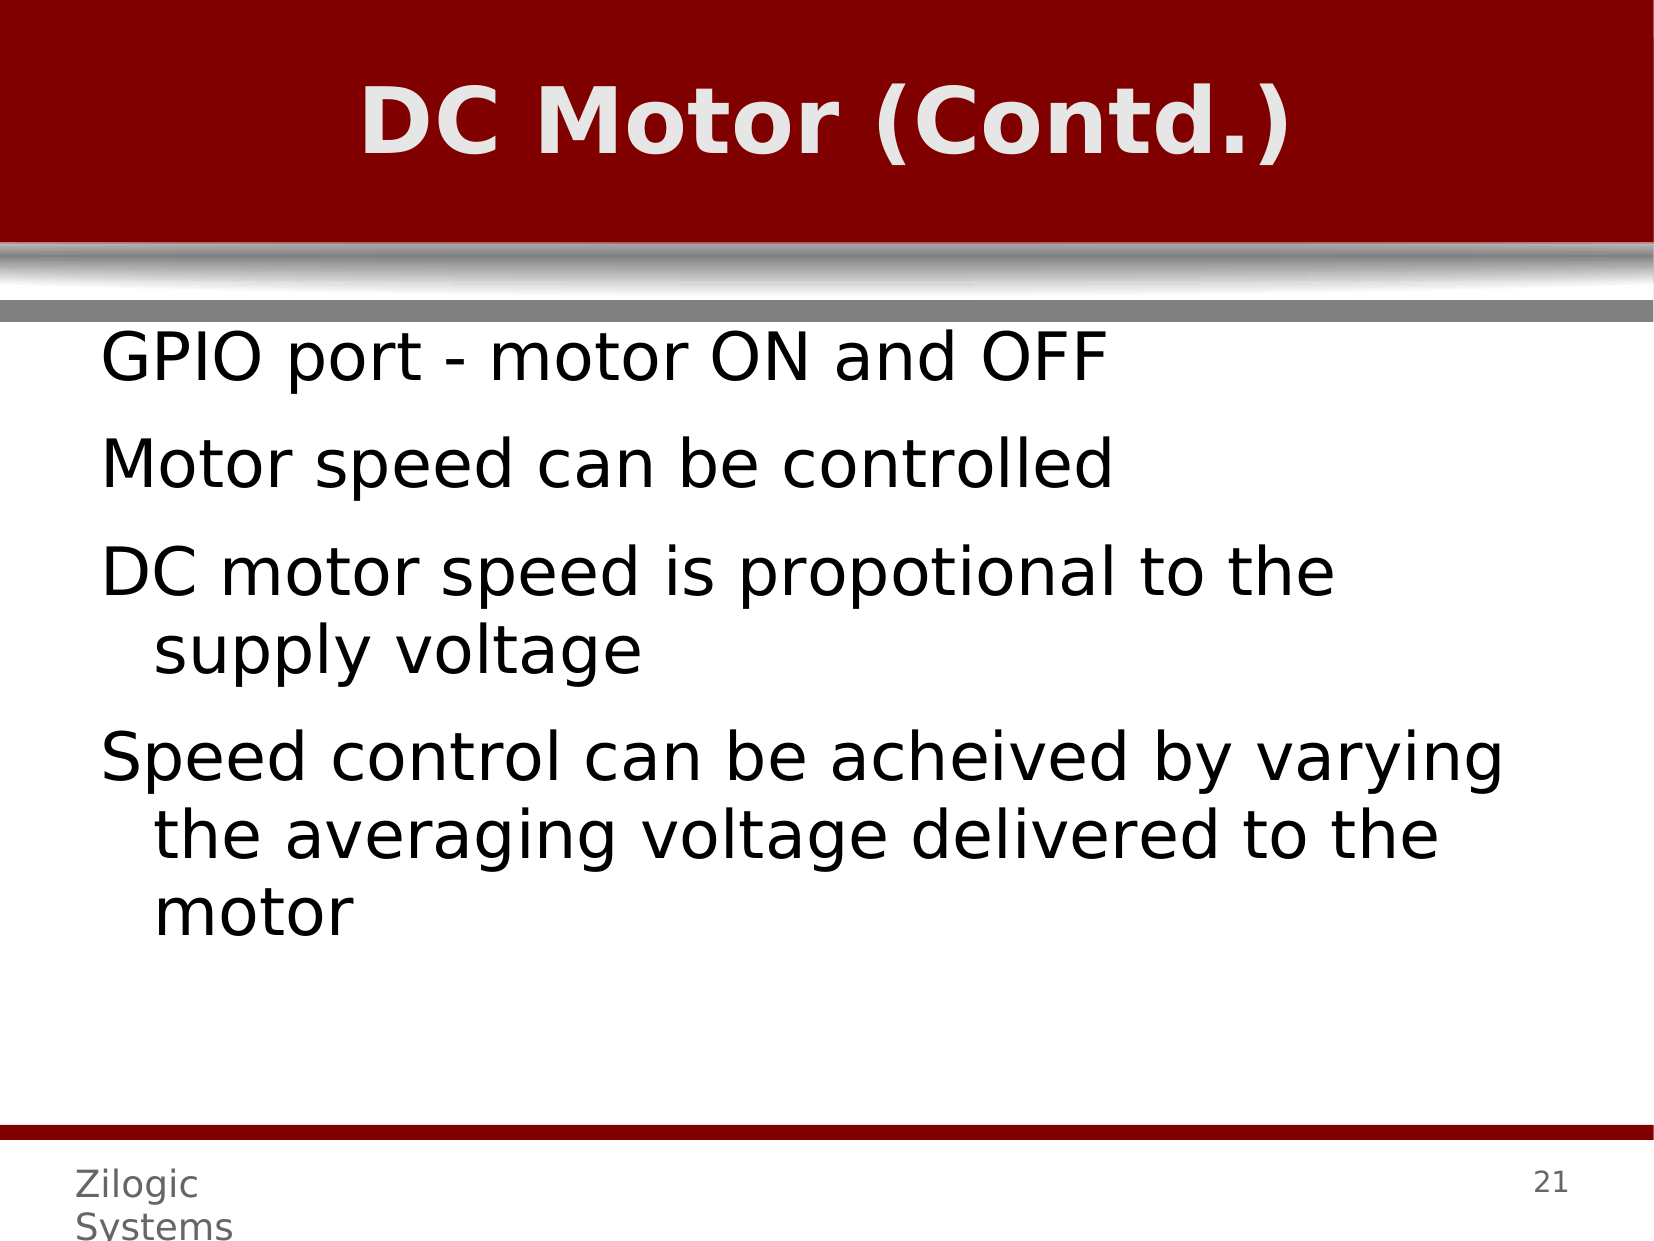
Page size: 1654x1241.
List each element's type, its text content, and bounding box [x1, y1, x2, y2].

title DC Motor (Contd.) [82, 18, 1571, 226]
list GPIO port - motor ON and OFF Motor speed can be controlled DC motor speed is propotional to the supply voltage Speed control can be acheived by varying the averaging voltage delivered to the motor [82, 318, 1571, 1109]
